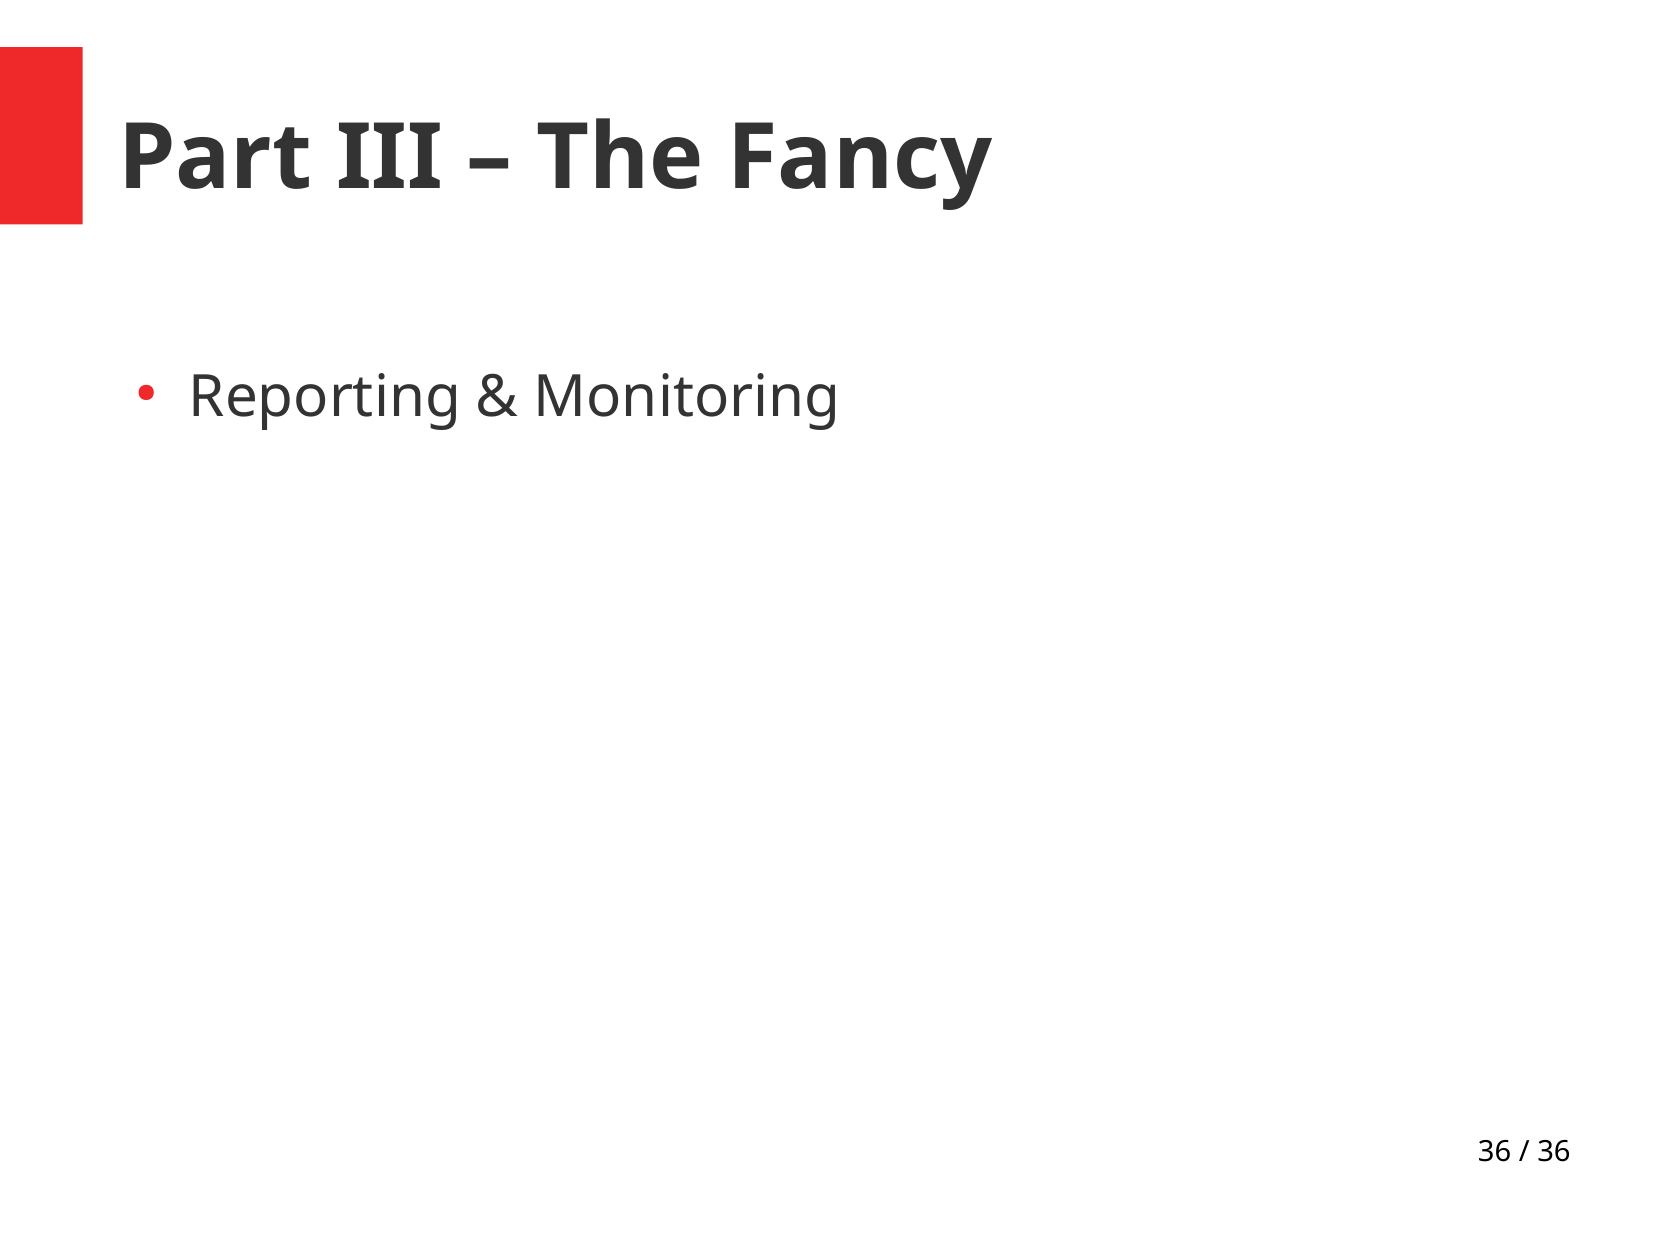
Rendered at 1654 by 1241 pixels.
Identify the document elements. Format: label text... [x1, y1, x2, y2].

title Part III – The Fancy [118, 49, 1571, 257]
list Reporting & Monitoring [118, 354, 1536, 1074]
